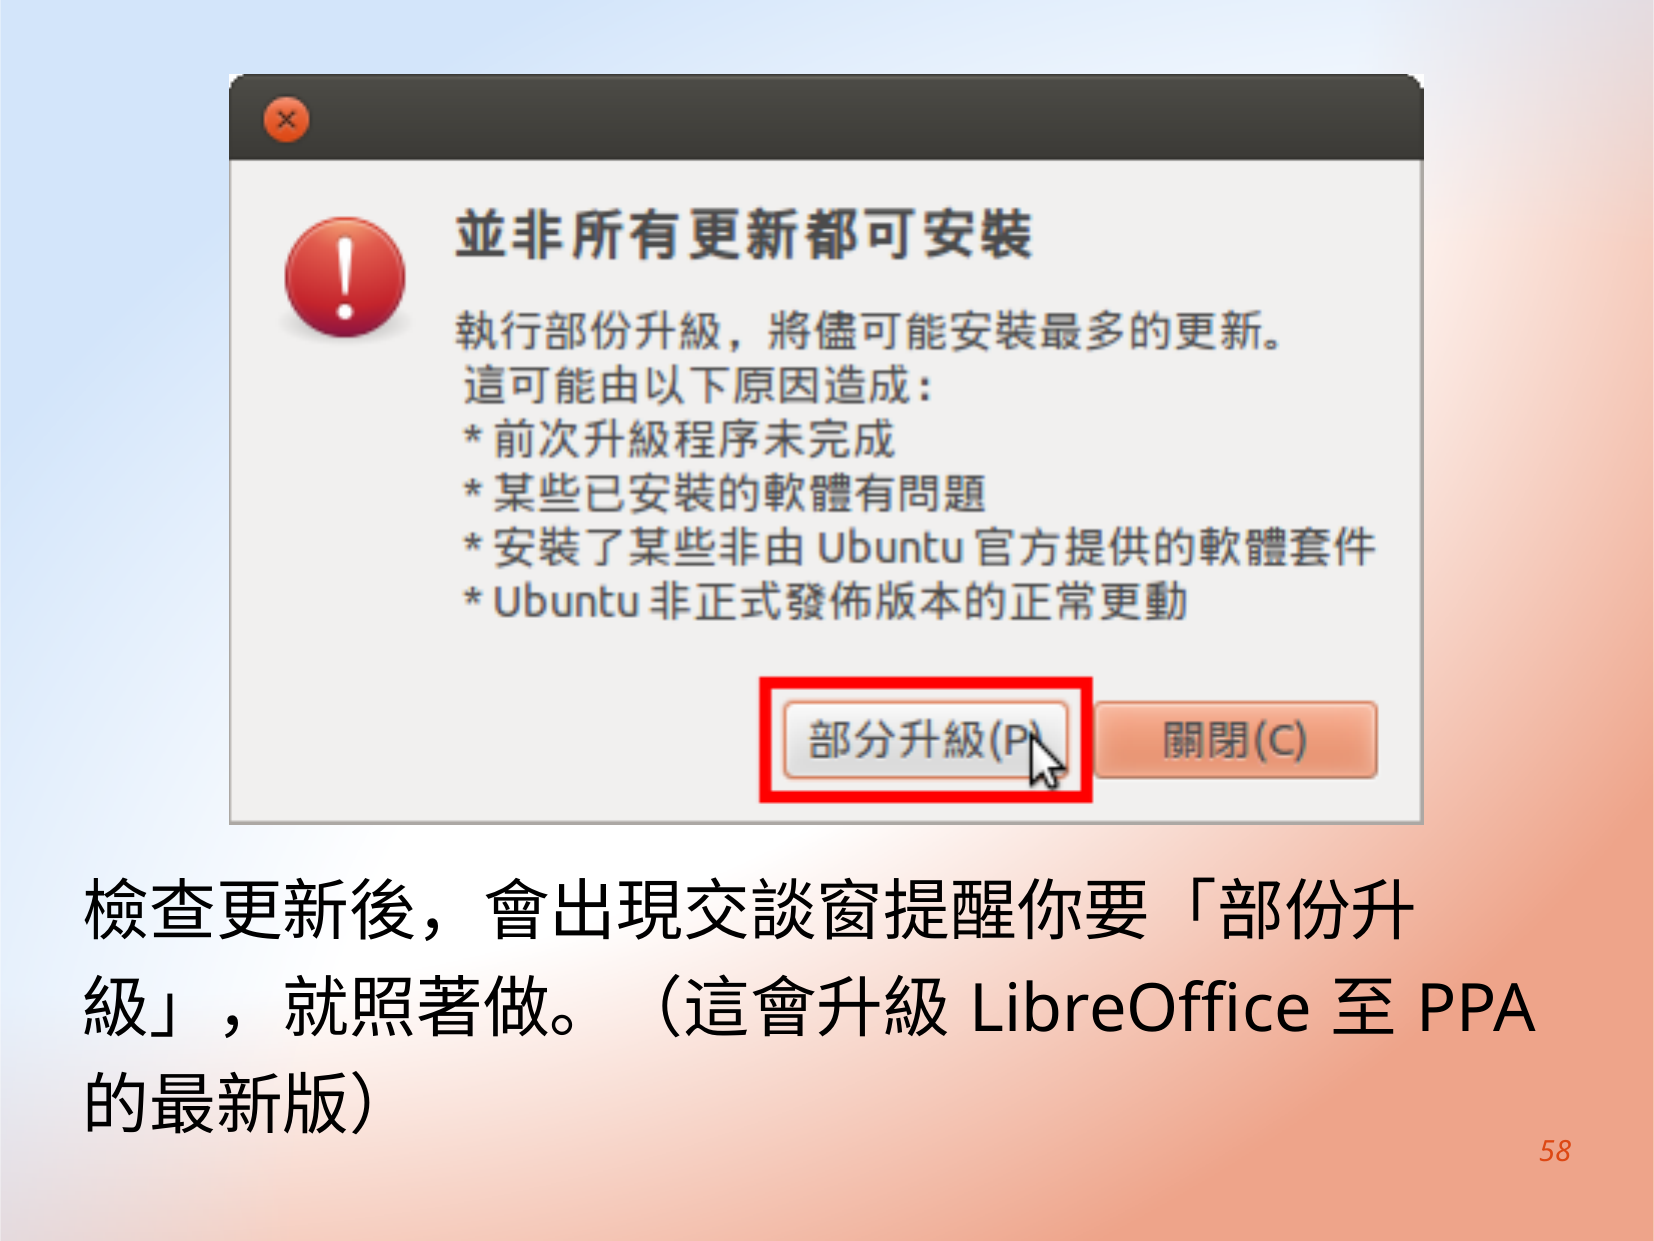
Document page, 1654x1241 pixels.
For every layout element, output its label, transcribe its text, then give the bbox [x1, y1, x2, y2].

picture [0, 0, 1654, 1241]
list 檢查更新後，會出現交談窗提醒你要「部份升級」，就照著做。（這會升級LibreOffice至PPA的最新版） [82, 857, 1571, 1201]
